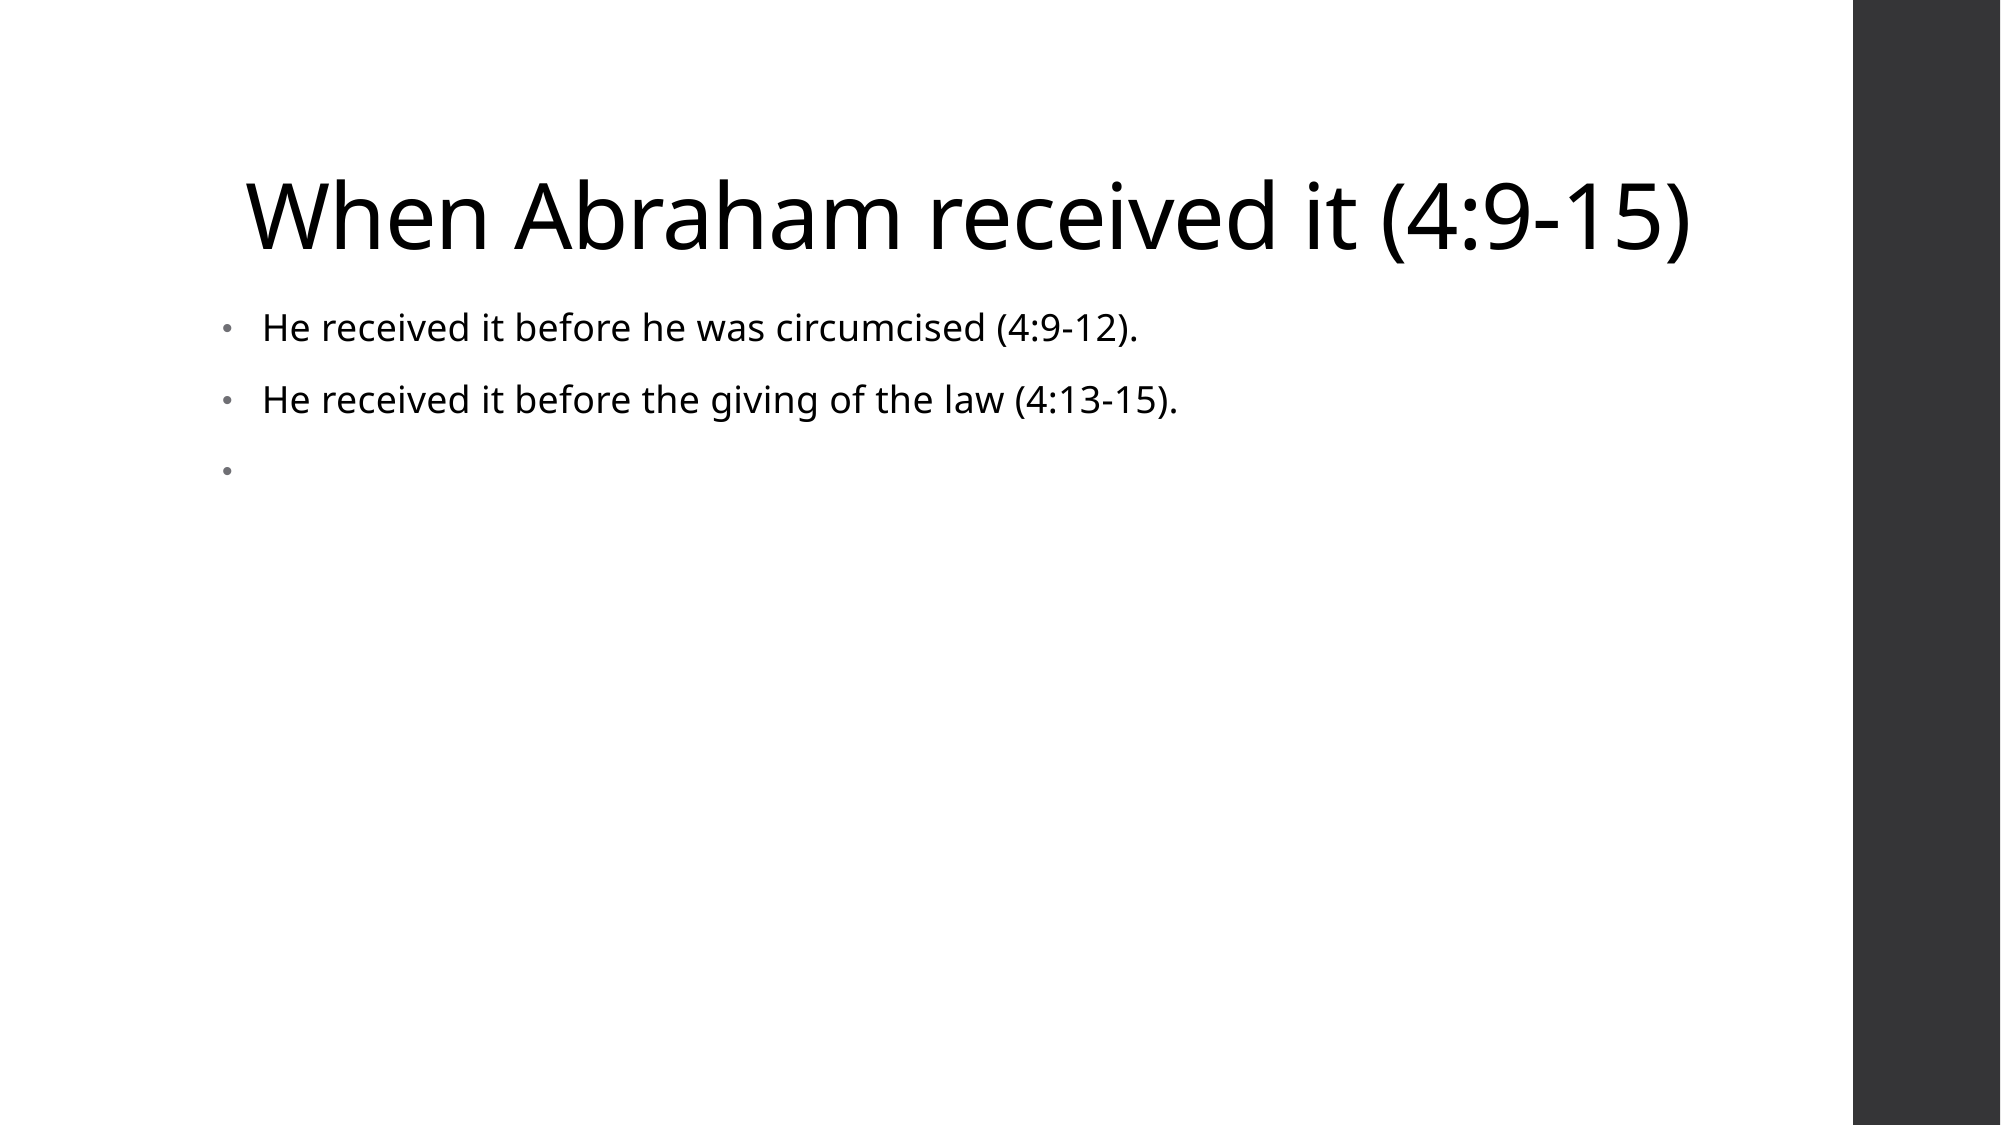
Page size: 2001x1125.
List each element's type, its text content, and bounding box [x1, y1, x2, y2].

title When Abraham received it (4:9-15) [206, 60, 1797, 278]
list He received it before he was circumcised (4:9-12). He received it before the giving of the law (4:13-15). [206, 299, 1617, 1014]
